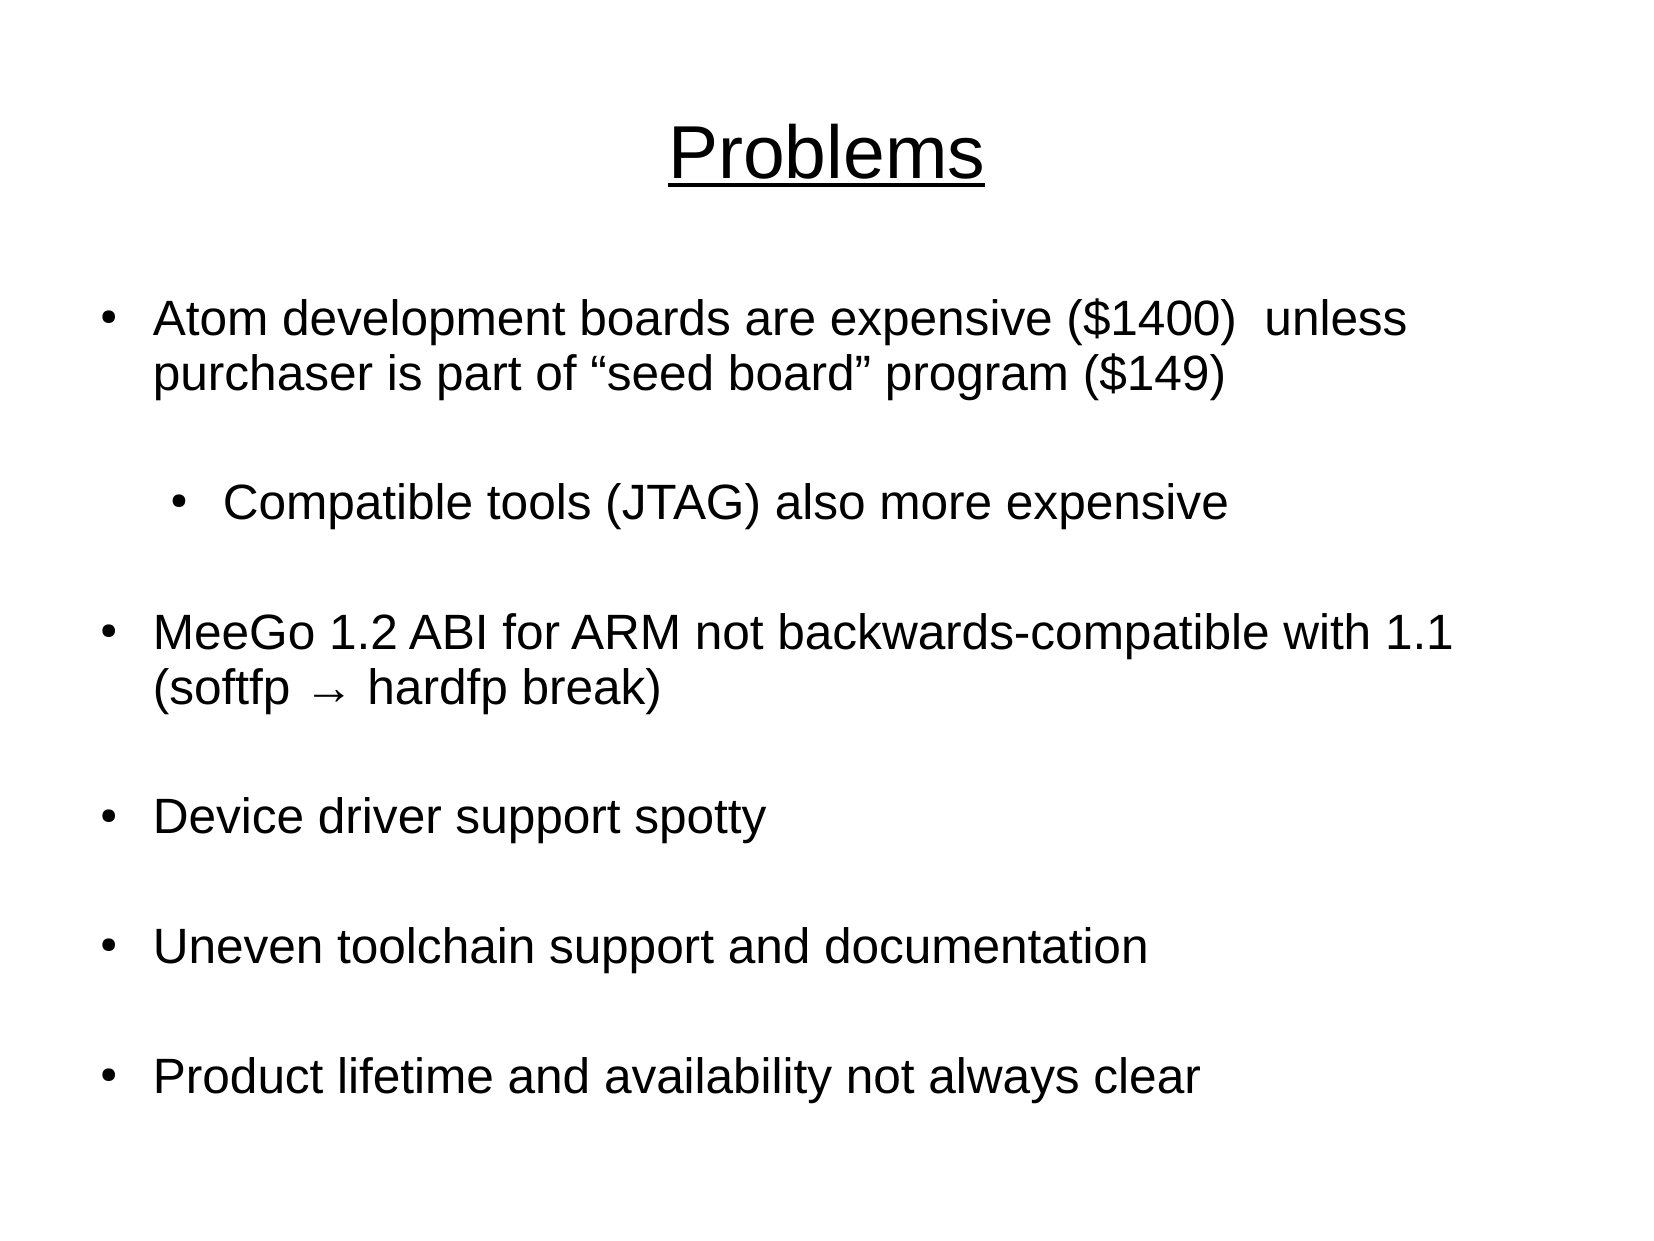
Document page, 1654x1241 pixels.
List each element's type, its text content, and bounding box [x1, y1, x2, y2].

list Atom development boards are expensive ($1400) unless purchaser is part of “seed board” program ($149) Compatible tools (JTAG) also more expensive MeeGo 1.2 ABI for ARM not backwards-compatible with 1.1 (softfp → hardfp break) Device driver support spotty Uneven toolchain support and documentation Product lifetime and availability not always clear [82, 290, 1571, 1109]
title Problems [82, 49, 1571, 257]
